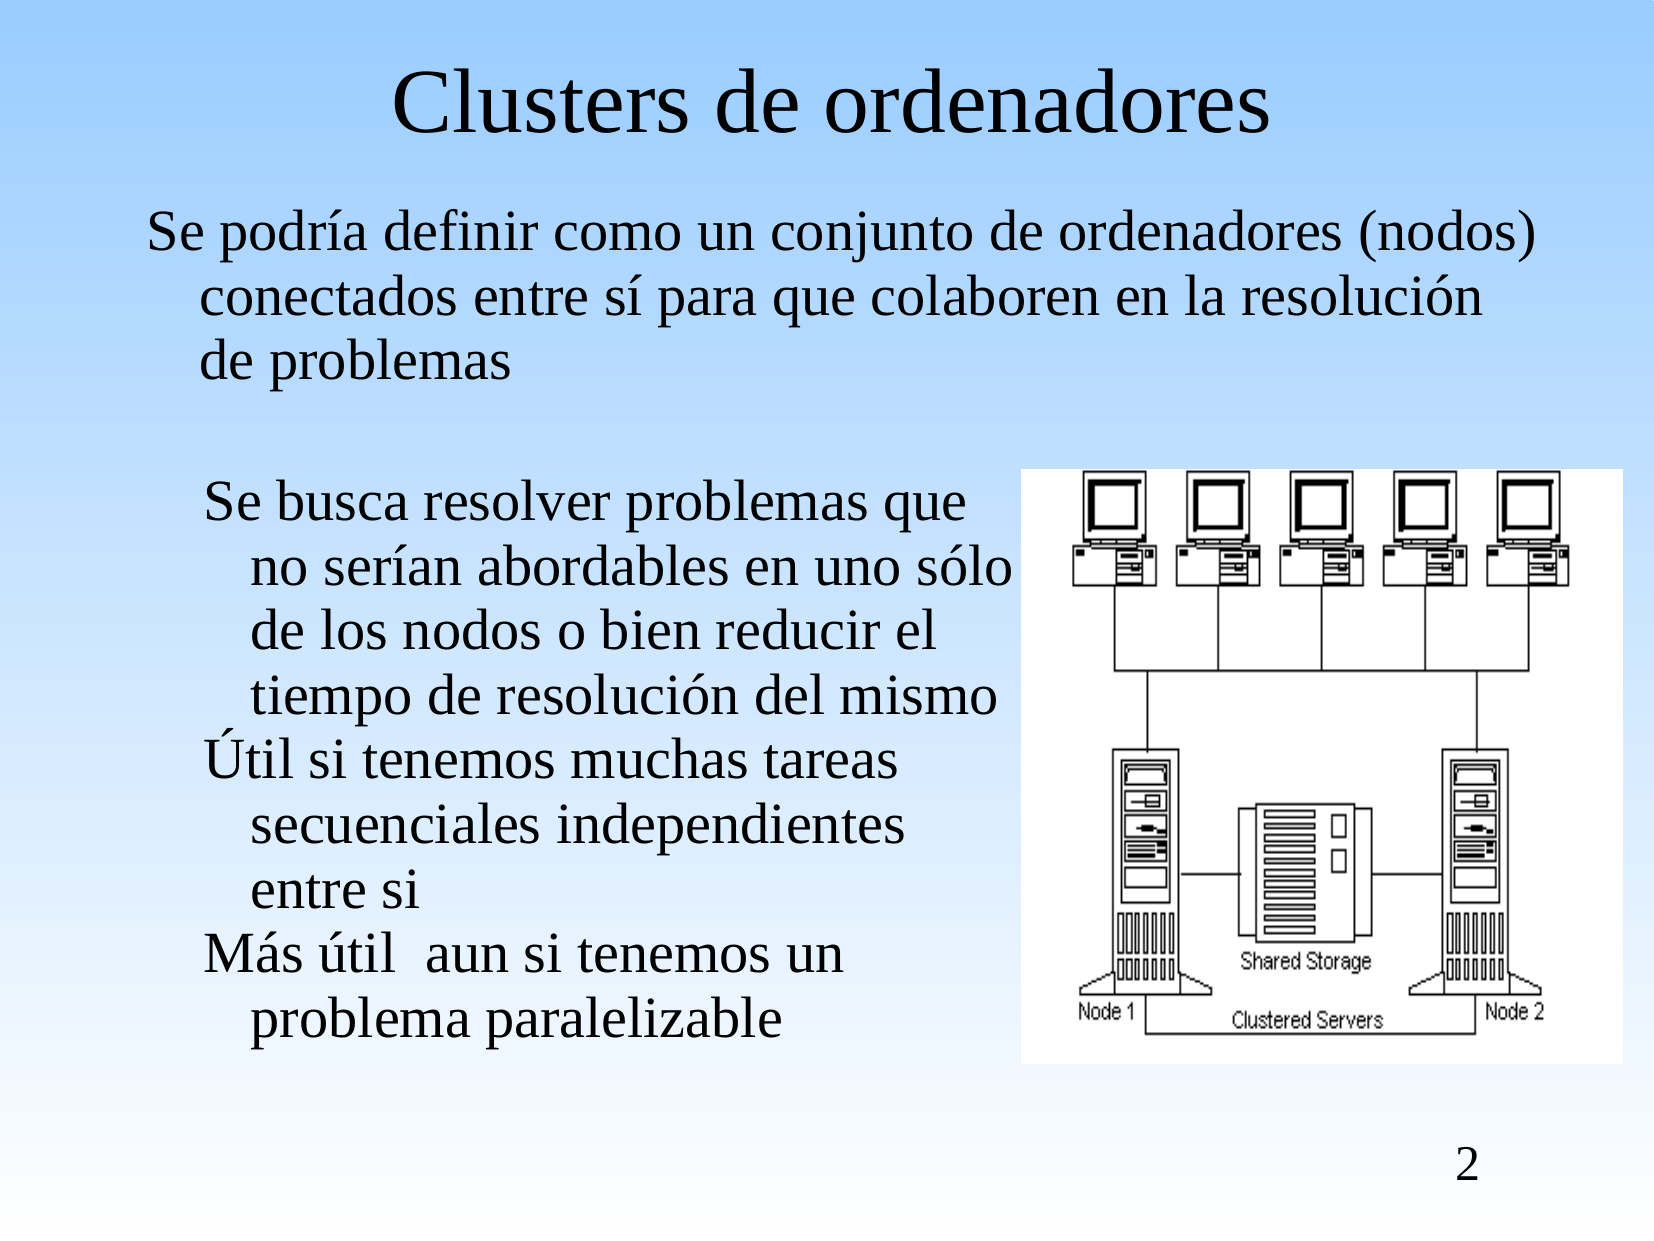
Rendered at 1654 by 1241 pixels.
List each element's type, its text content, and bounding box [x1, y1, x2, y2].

picture [1021, 469, 1623, 1064]
list Se podría definir como un conjunto de ordenadores (nodos) conectados entre sí para que colaboren en la resolución de problemas [128, 198, 1541, 440]
text_box <número> [1455, 1135, 1654, 1206]
text_box Se busca resolver problemas que no serían abordables en uno sólo de los nodos o bien reducir el tiempo de resolución del mismo Útil si tenemos muchas tareas secuenciales independientes entre si Más útil aun si tenemos un problema paralelizable [109, 468, 1015, 1194]
title Clusters de ordenadores [126, 37, 1539, 165]
